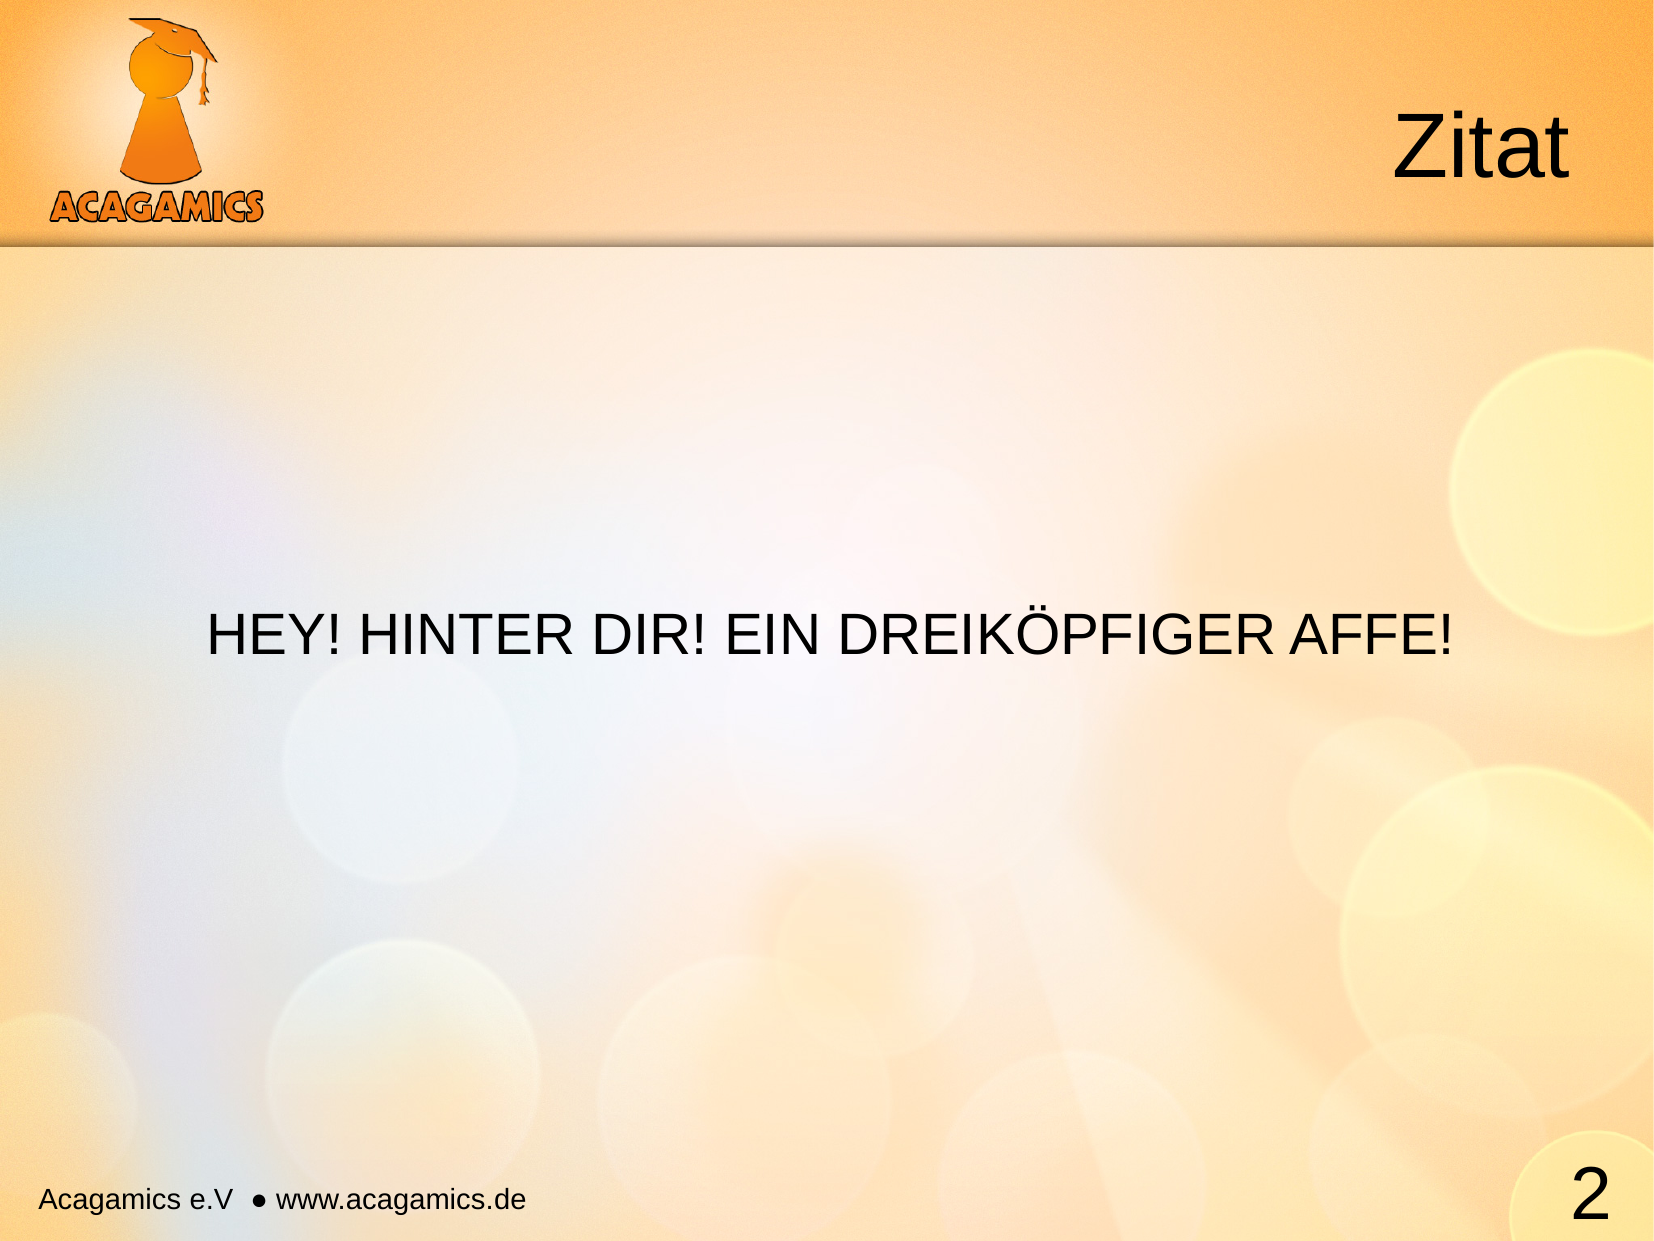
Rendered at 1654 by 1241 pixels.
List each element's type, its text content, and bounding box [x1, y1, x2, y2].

text_box HEY! HINTER DIR! EIN DREIKÖPFIGER AFFE! [192, 594, 1470, 675]
picture [0, 0, 1654, 1241]
title Zitat [324, 76, 1571, 216]
list [82, 290, 1571, 1109]
